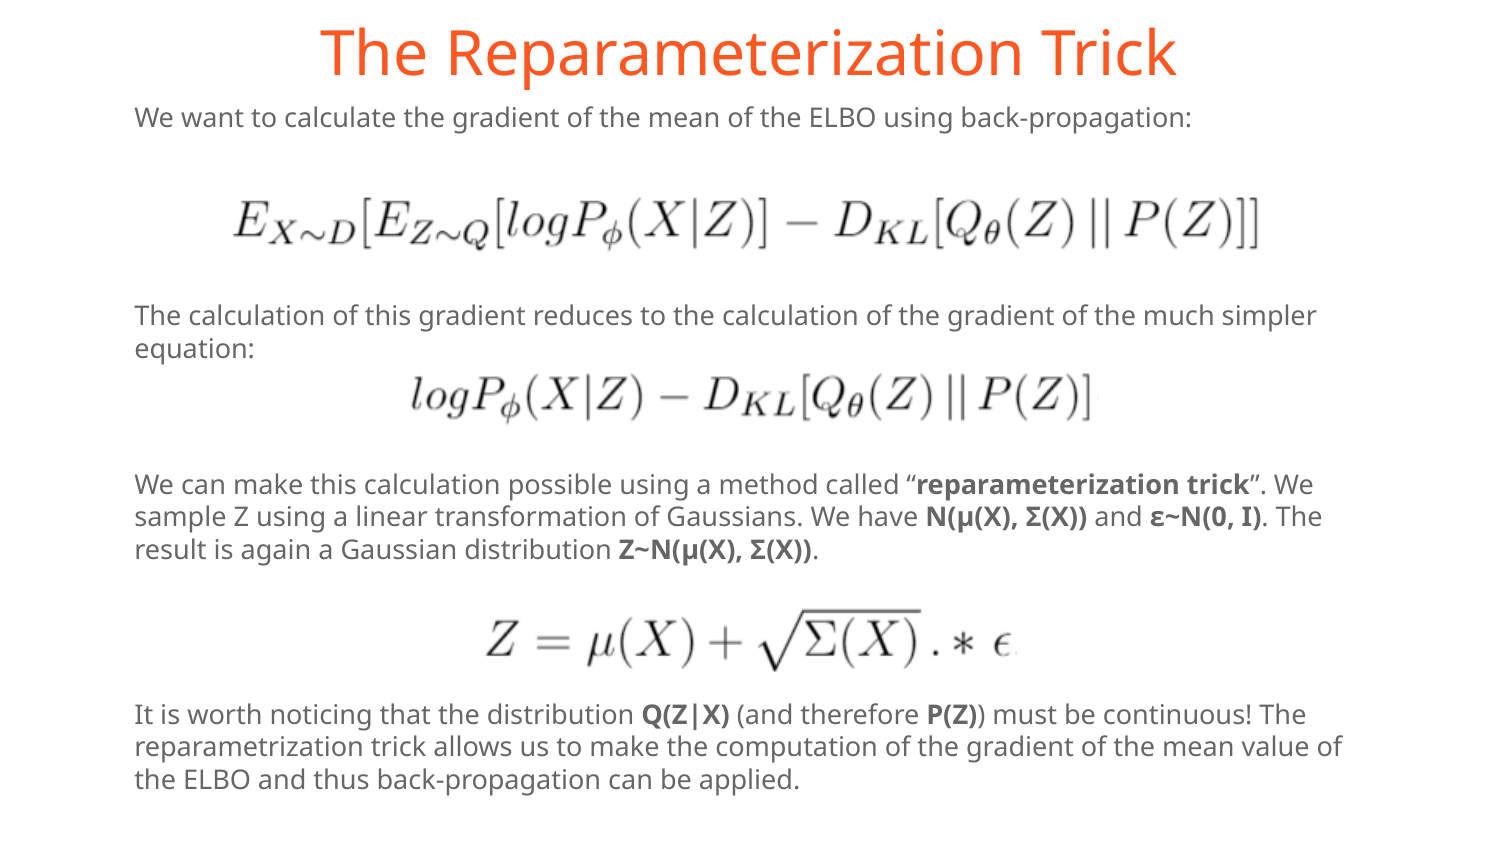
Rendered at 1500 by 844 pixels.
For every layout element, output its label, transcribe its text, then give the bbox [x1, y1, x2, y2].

picture [401, 343, 1099, 452]
list We can make this calculation possible using a method called “reparameterization trick”. We sample Z using a linear transformation of Gaussians. We have N(μ(X), Σ(X)) and ε~N(0, I). The result is again a Gaussian distribution Z~N(μ(X), Σ(X)). [119, 452, 1381, 597]
list It is worth noticing that the distribution Q(Z|X) (and therefore P(Z)) must be continuous! The reparametrization trick allows us to make the computation of the gradient of the mean value of the ELBO and thus back-propagation can be applied. [119, 682, 1381, 814]
picture [229, 154, 1271, 286]
list We want to calculate the gradient of the mean of the ELBO using back-propagation: [119, 85, 1381, 155]
picture [483, 597, 1017, 682]
list The calculation of this gradient reduces to the calculation of the gradient of the much simpler equation: [119, 283, 1381, 343]
title The Reparameterization Trick [119, 0, 1381, 85]
